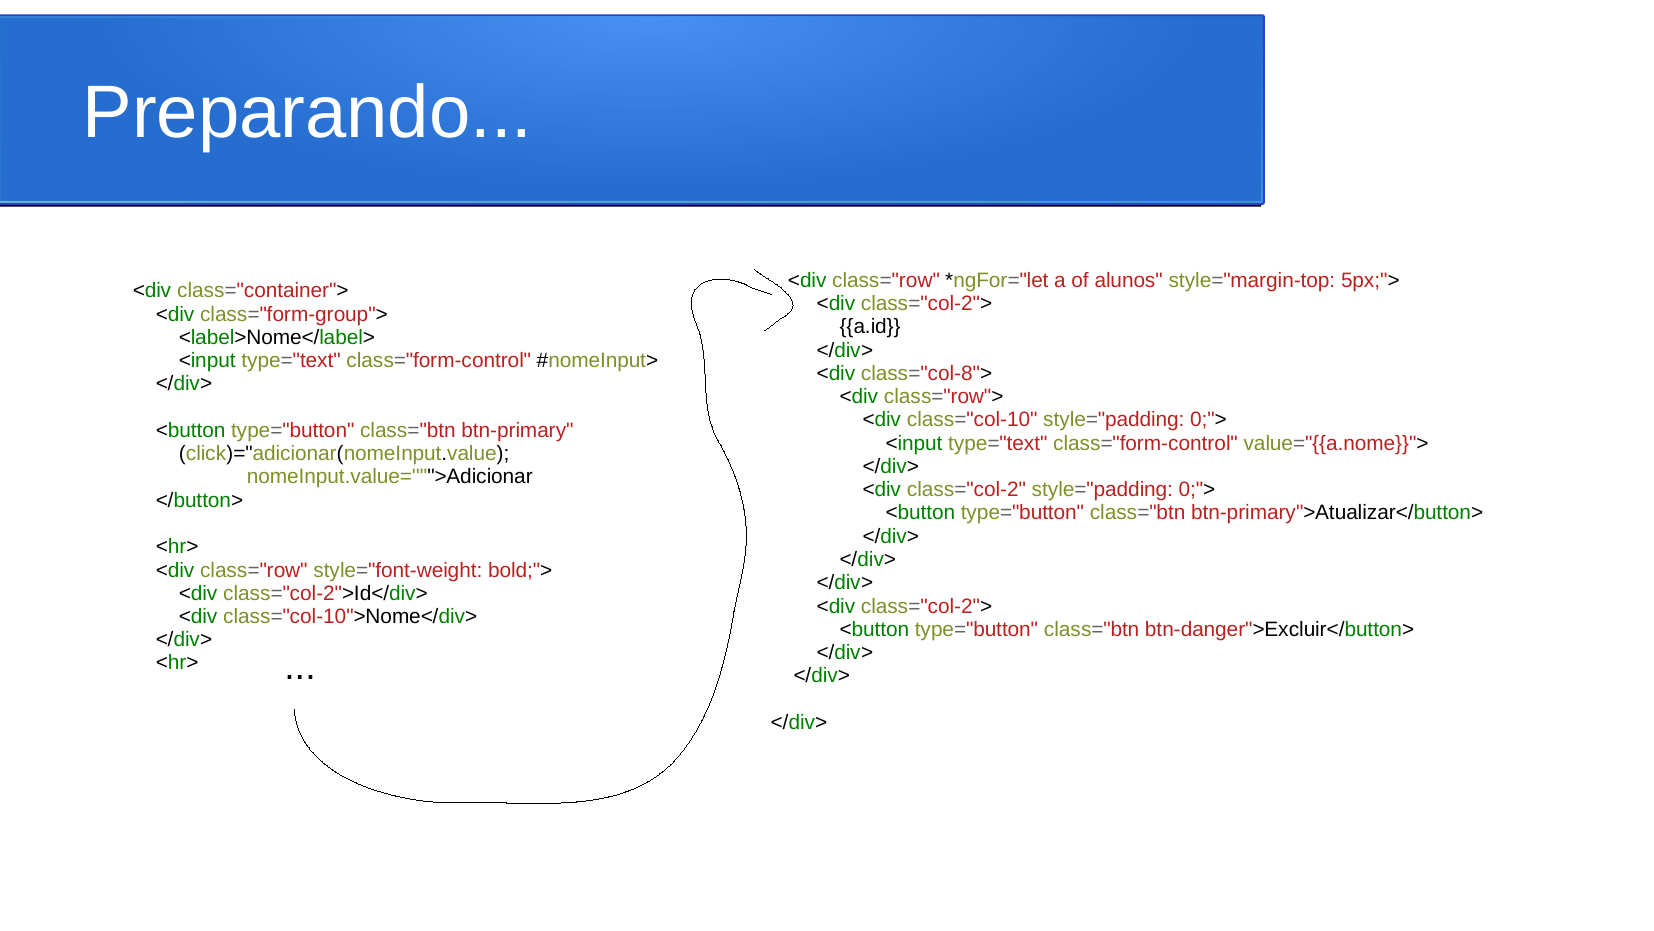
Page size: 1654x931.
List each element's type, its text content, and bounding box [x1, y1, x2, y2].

text_box ... [269, 637, 331, 695]
title Preparando... [82, 35, 1235, 189]
text_box <div class="row" *ngFor="let a of alunos" style="margin-top: 5px;"> <div class="col-2"> {{a.id}} </div> <div class="col-8"> <div class="row"> <div class="col-10" style="padding: 0;"> <input type="text" class="form-control" value="{{a.nome}}"> </div> <div class="col-2" style="padding: 0;"> <button type="button" class="btn btn-primary">Atualizar</button> </div> </div> </div> <div class="col-2"> <button type="button" class="btn btn-danger">Excluir</button> </div> </div> </div> [755, 261, 1607, 863]
text_box <div class="container"> <div class="form-group"> <label>Nome</label> <input type="text" class="form-control" #nomeInput> </div> <button type="button" class="btn btn-primary" (click)="adicionar(nomeInput.value); nomeInput.value=''"">Adicionar </button> <hr> <div class="row" style="font-weight: bold;"> <div class="col-2">Id</div> <div class="col-10">Nome</div> </div> <hr> [118, 271, 755, 706]
